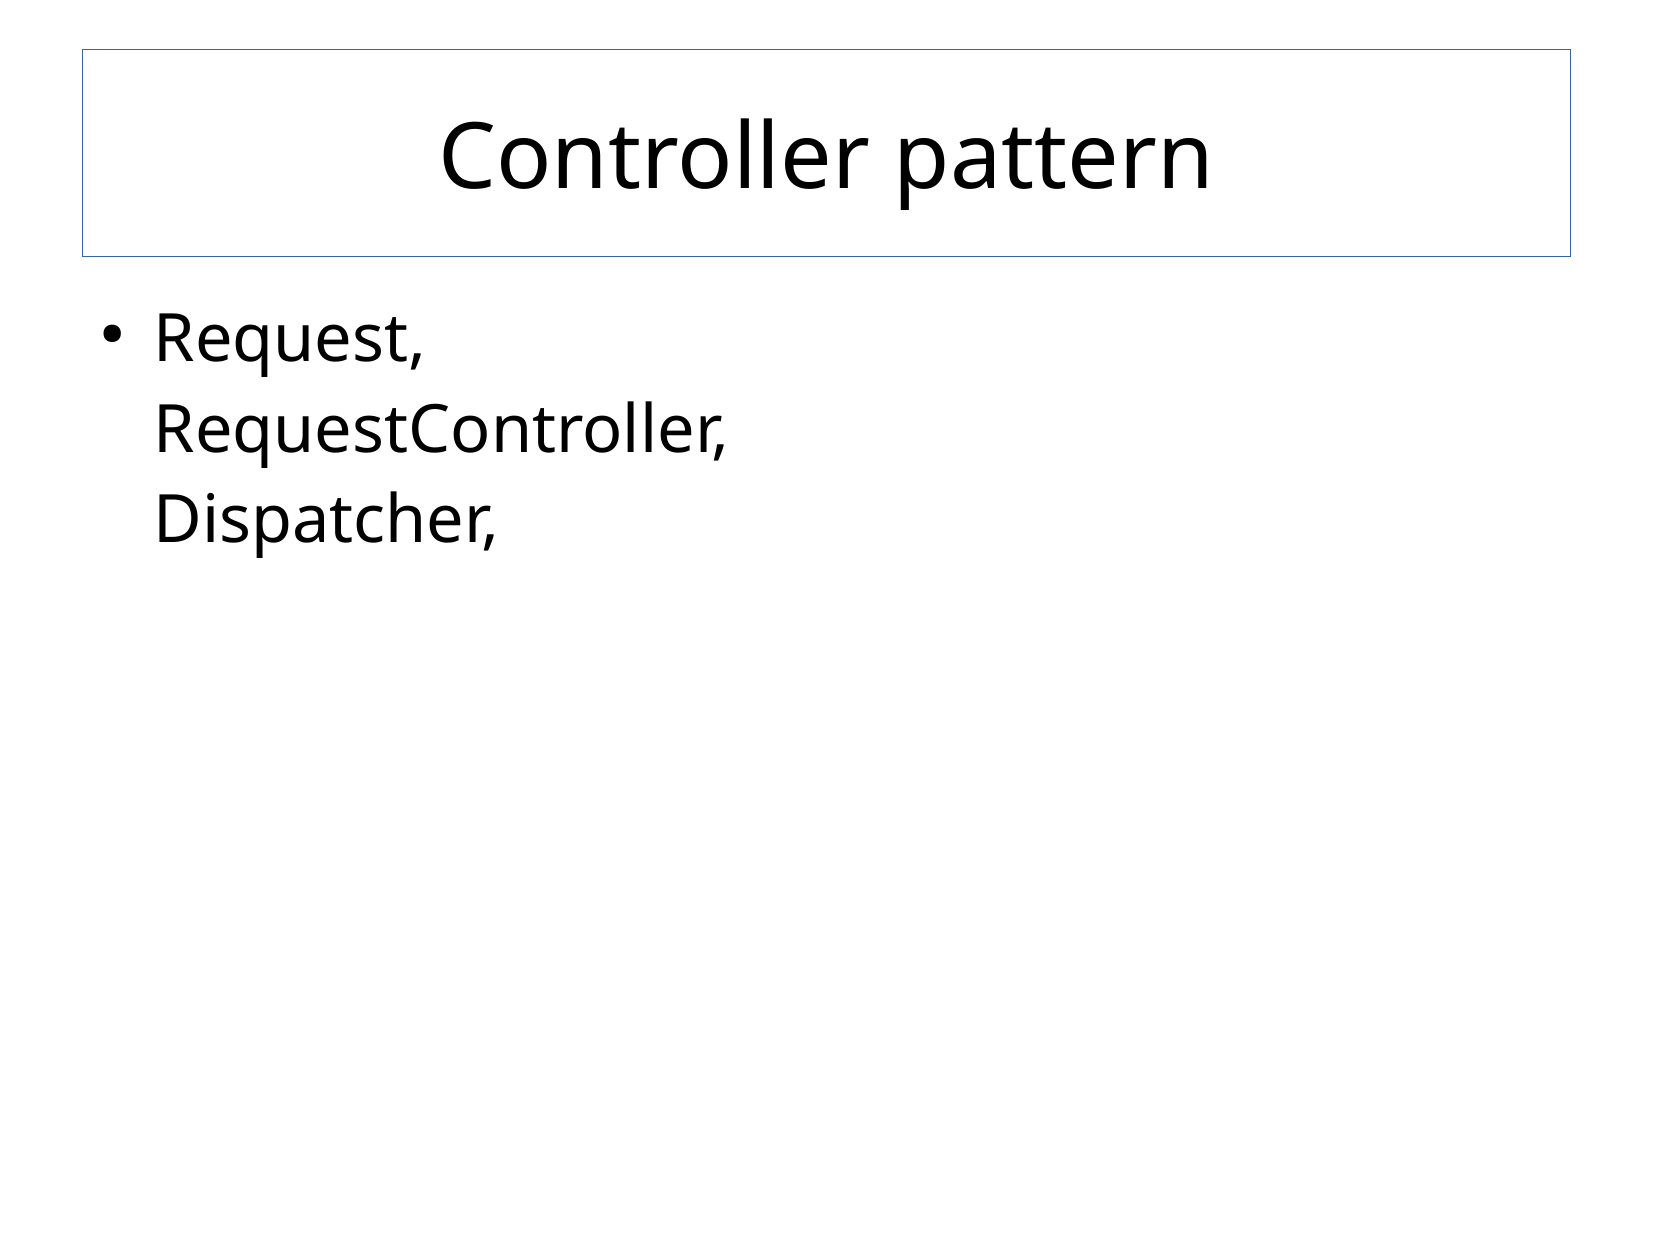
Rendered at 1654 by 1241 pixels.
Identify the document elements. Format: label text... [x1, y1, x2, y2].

title Controller pattern [82, 49, 1571, 257]
list Request, RequestController, Dispatcher, [82, 290, 826, 1010]
